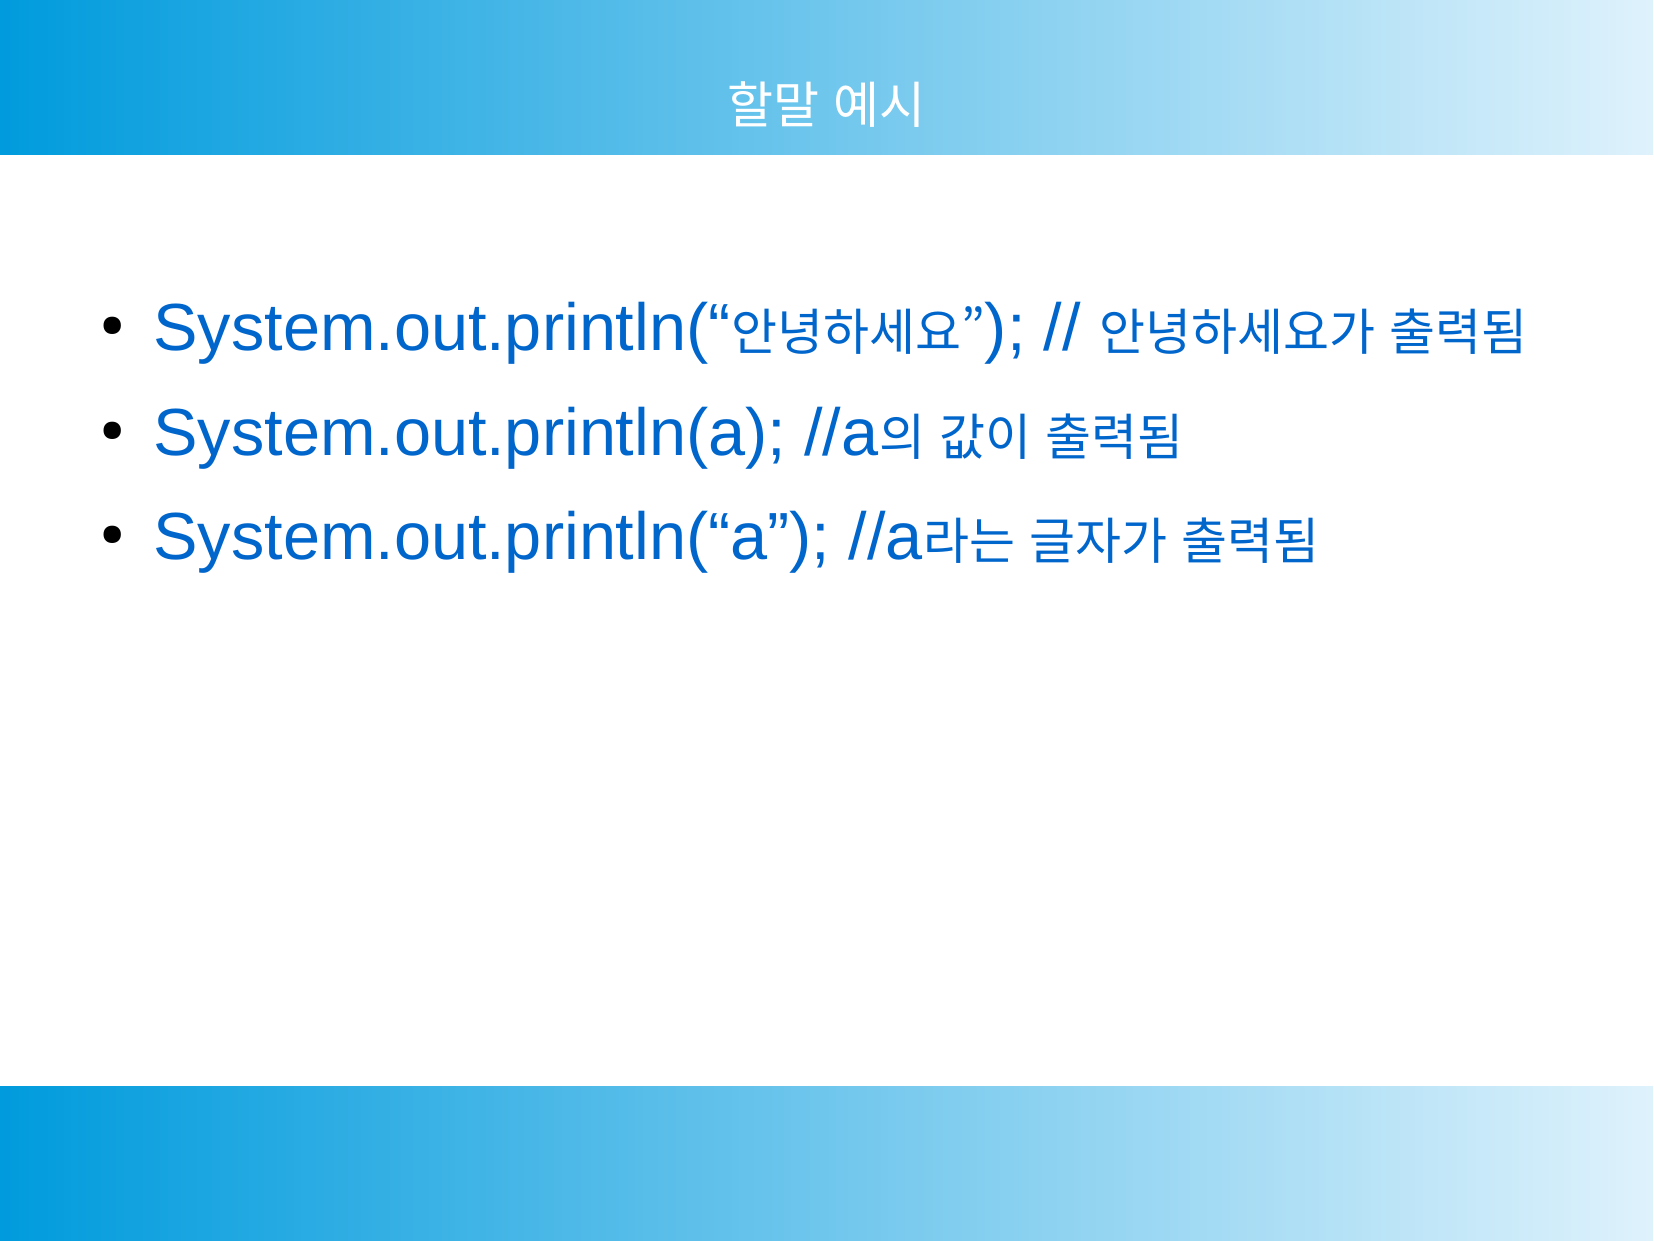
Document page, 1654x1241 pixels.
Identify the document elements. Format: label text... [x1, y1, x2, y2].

list System.out.println(“안녕하세요”); // 안녕하세요가 출력됨 System.out.println(a); //a의 값이 출력됨 System.out.println(“a”); //a라는 글자가 출력됨 [82, 290, 1571, 1010]
title 할말 예시 [82, 49, 1571, 155]
